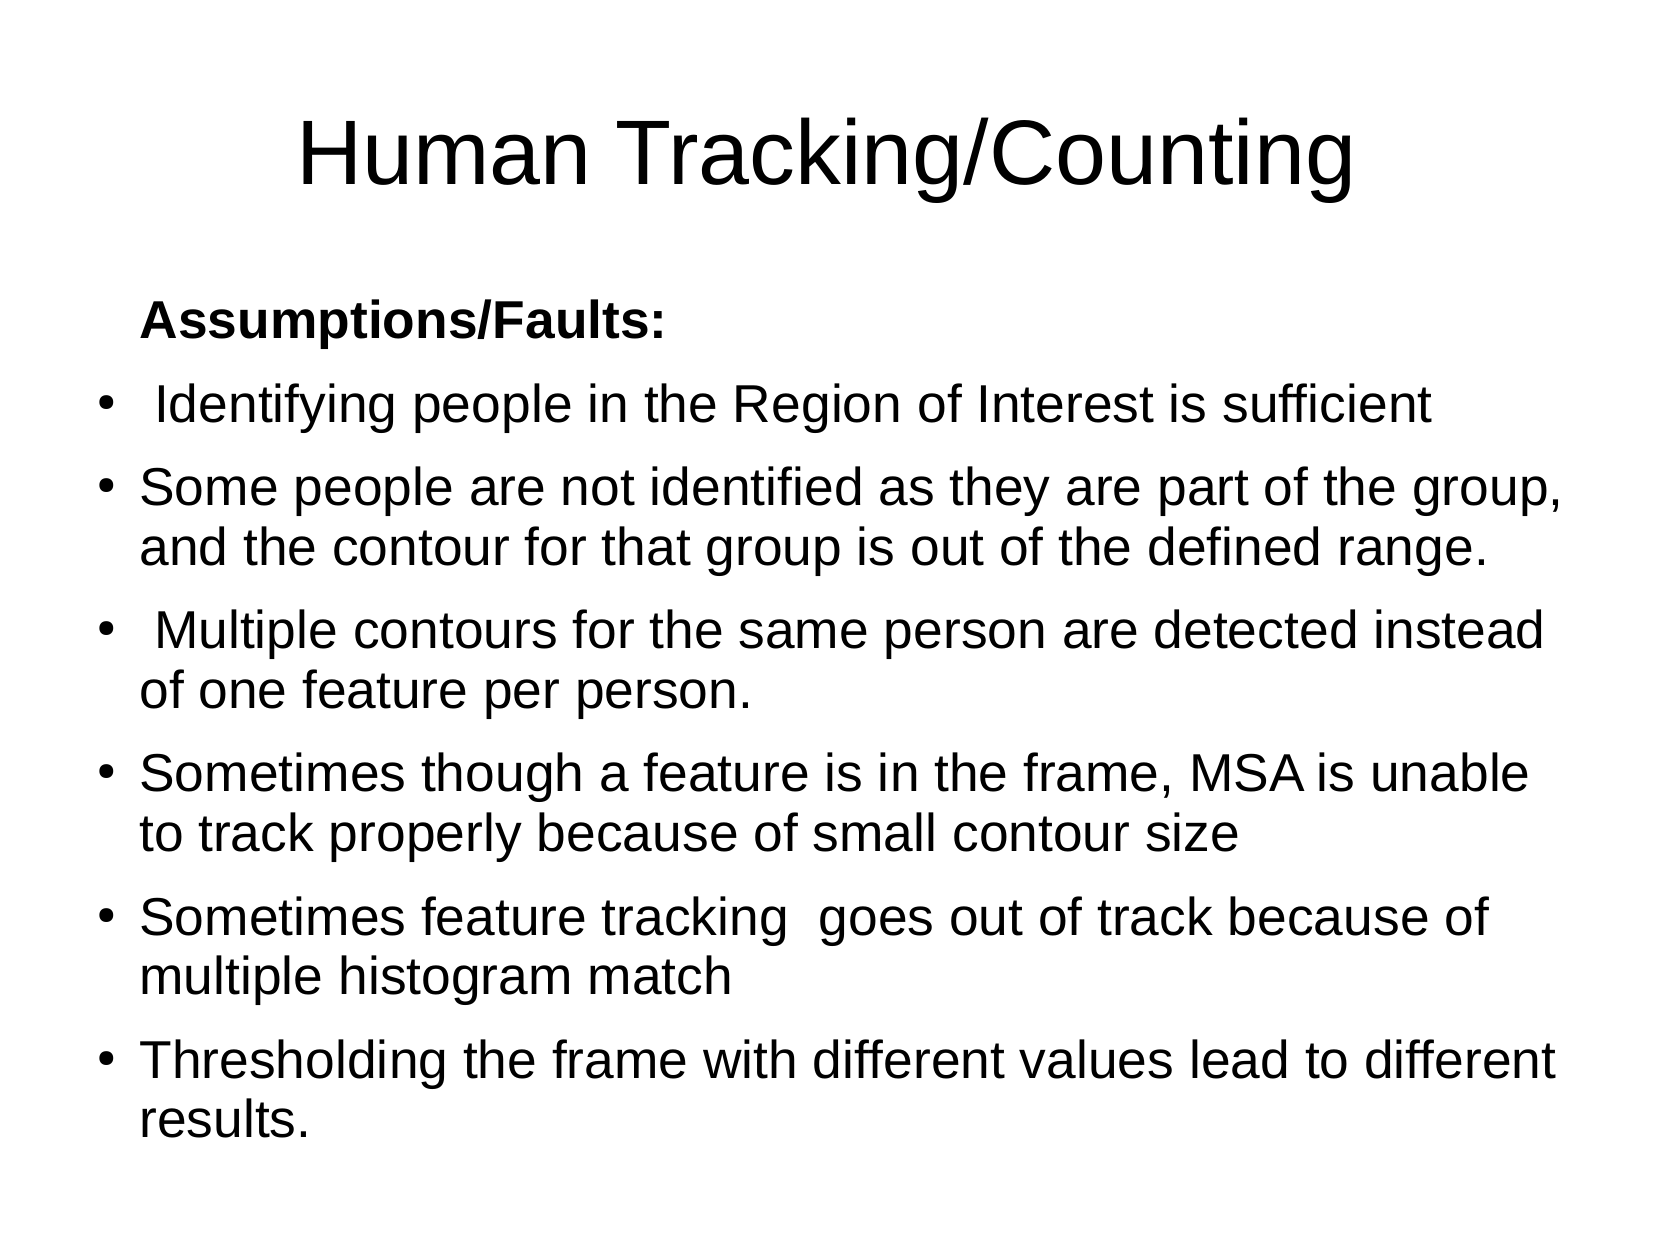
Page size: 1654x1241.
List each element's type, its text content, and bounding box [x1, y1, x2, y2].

title Human Tracking/Counting [82, 49, 1571, 257]
list Assumptions/Faults: Identifying people in the Region of Interest is sufficient Some people are not identified as they are part of the group, and the contour for that group is out of the defined range. Multiple contours for the same person are detected instead of one feature per person. Sometimes though a feature is in the frame, MSA is unable to track properly because of small contour size Sometimes feature tracking goes out of track because of multiple histogram match Thresholding the frame with different values lead to different results. [82, 290, 1576, 1216]
